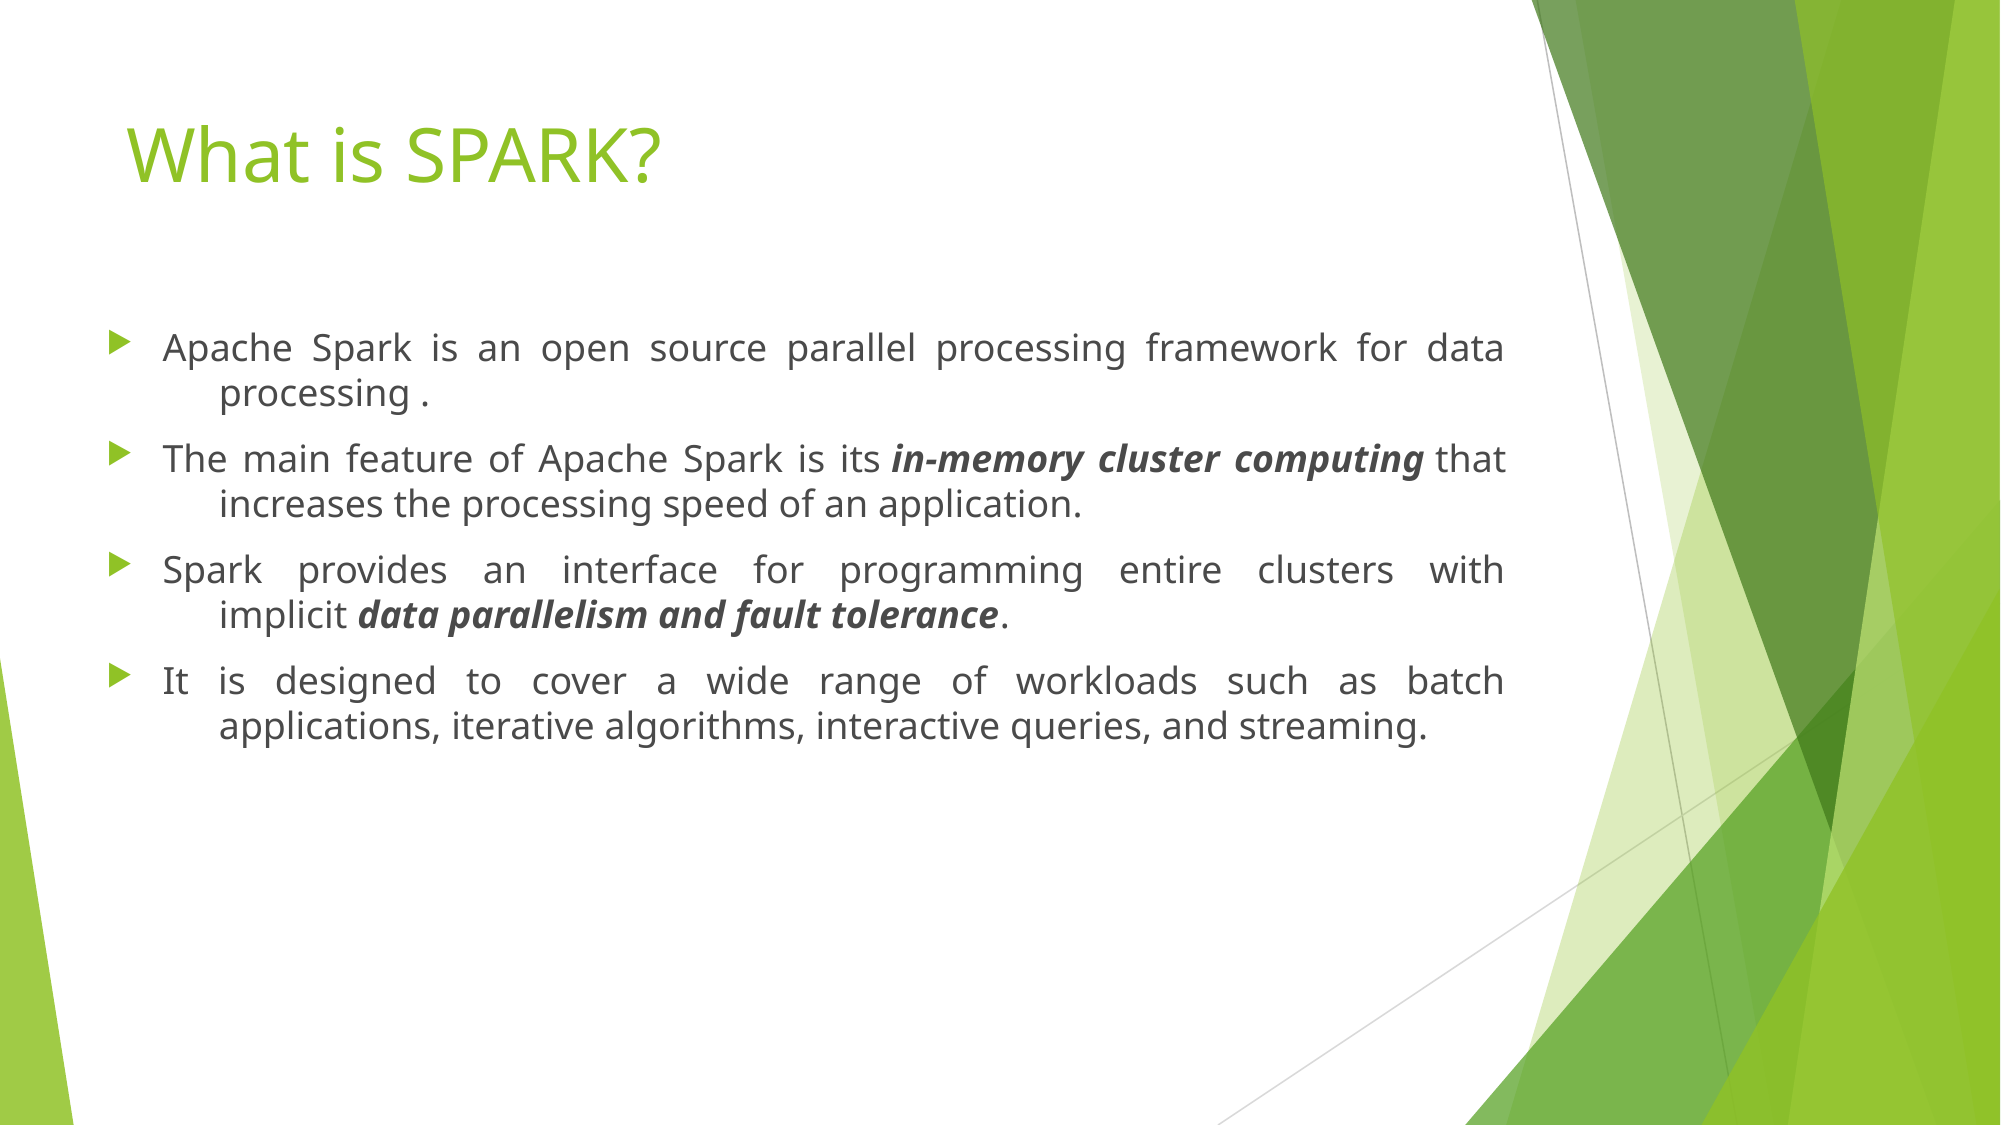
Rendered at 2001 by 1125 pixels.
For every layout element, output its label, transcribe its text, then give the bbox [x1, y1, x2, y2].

title What is SPARK? [111, 99, 1522, 316]
list Apache Spark is an open source parallel processing framework for data processing . The main feature of Apache Spark is its in-memory cluster computing that increases the processing speed of an application. Spark provides an interface for programming entire clusters with implicit data parallelism and fault tolerance. It is designed to cover a wide range of workloads such as batch applications, iterative algorithms, interactive queries, and streaming. [91, 316, 1522, 882]
